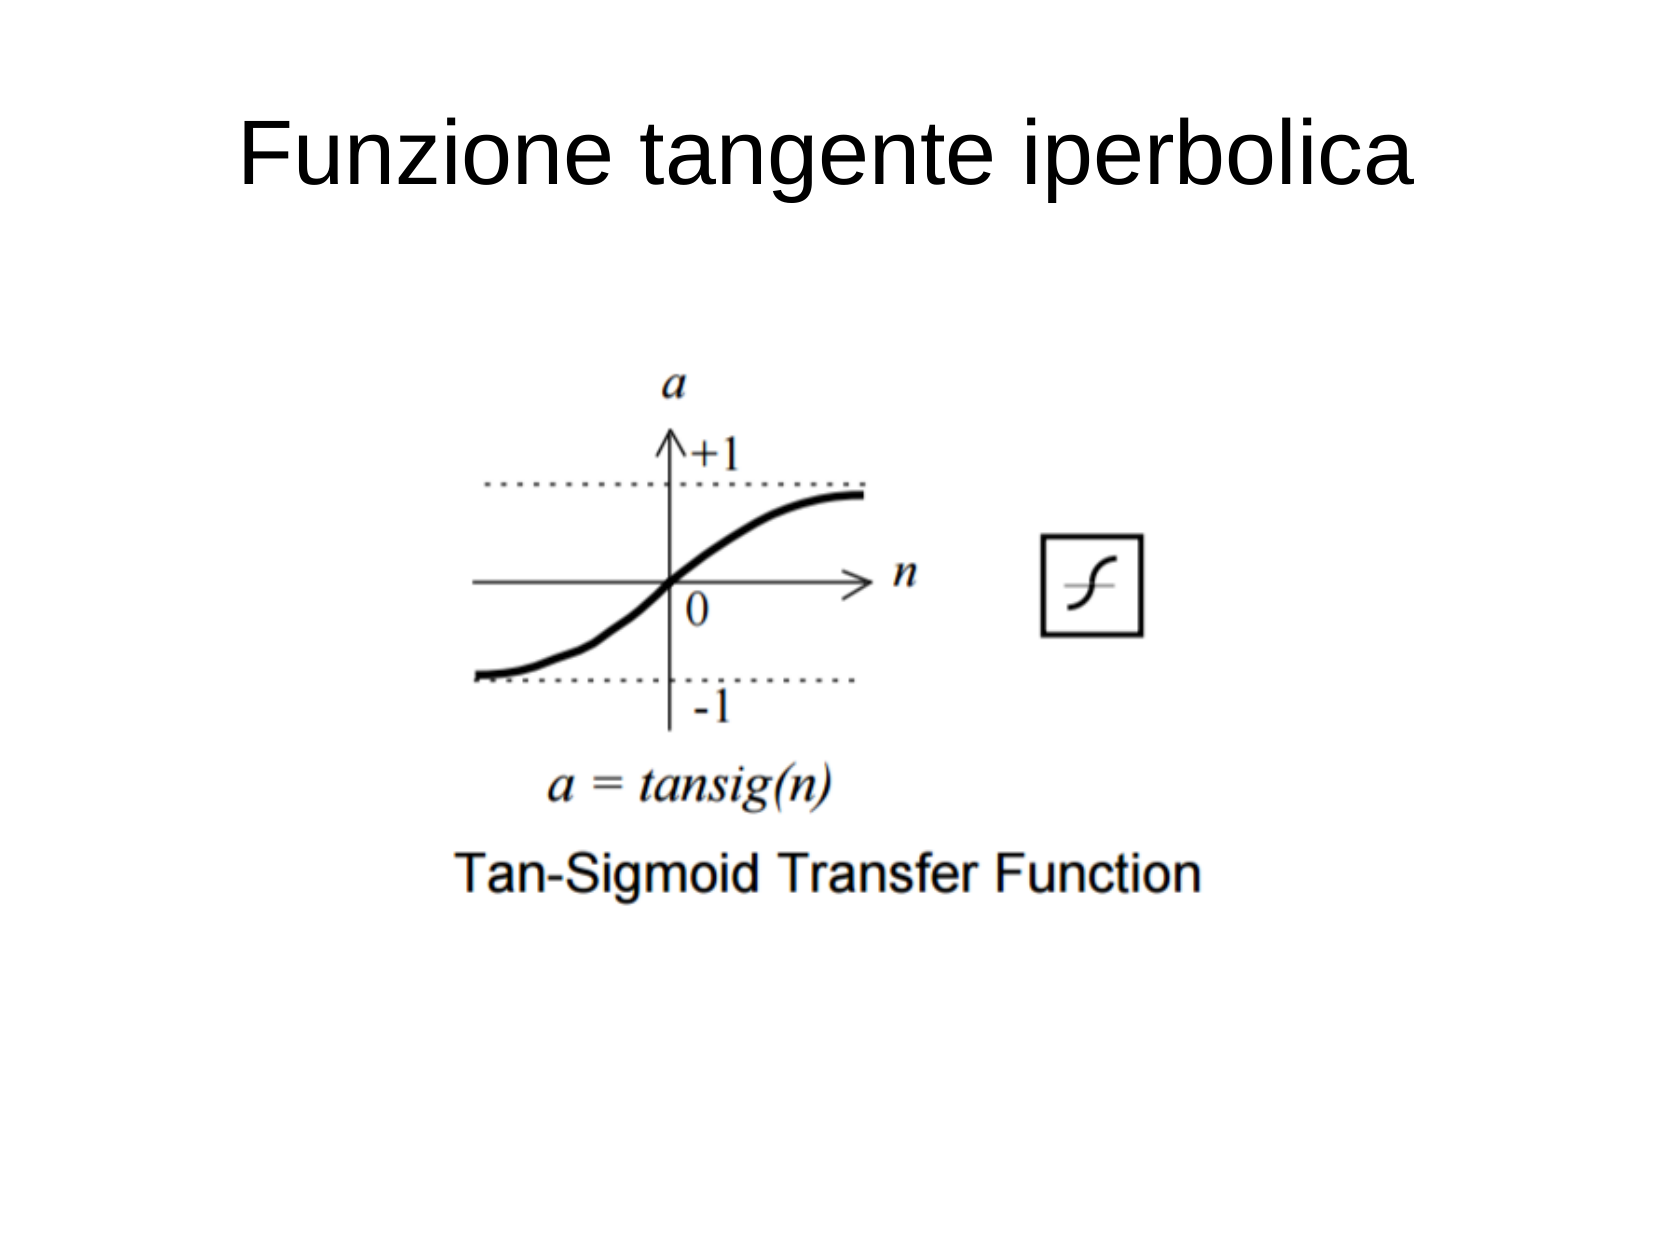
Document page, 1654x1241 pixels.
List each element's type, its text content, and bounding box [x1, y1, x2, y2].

picture [413, 354, 1248, 947]
title Funzione tangente iperbolica [82, 49, 1571, 257]
